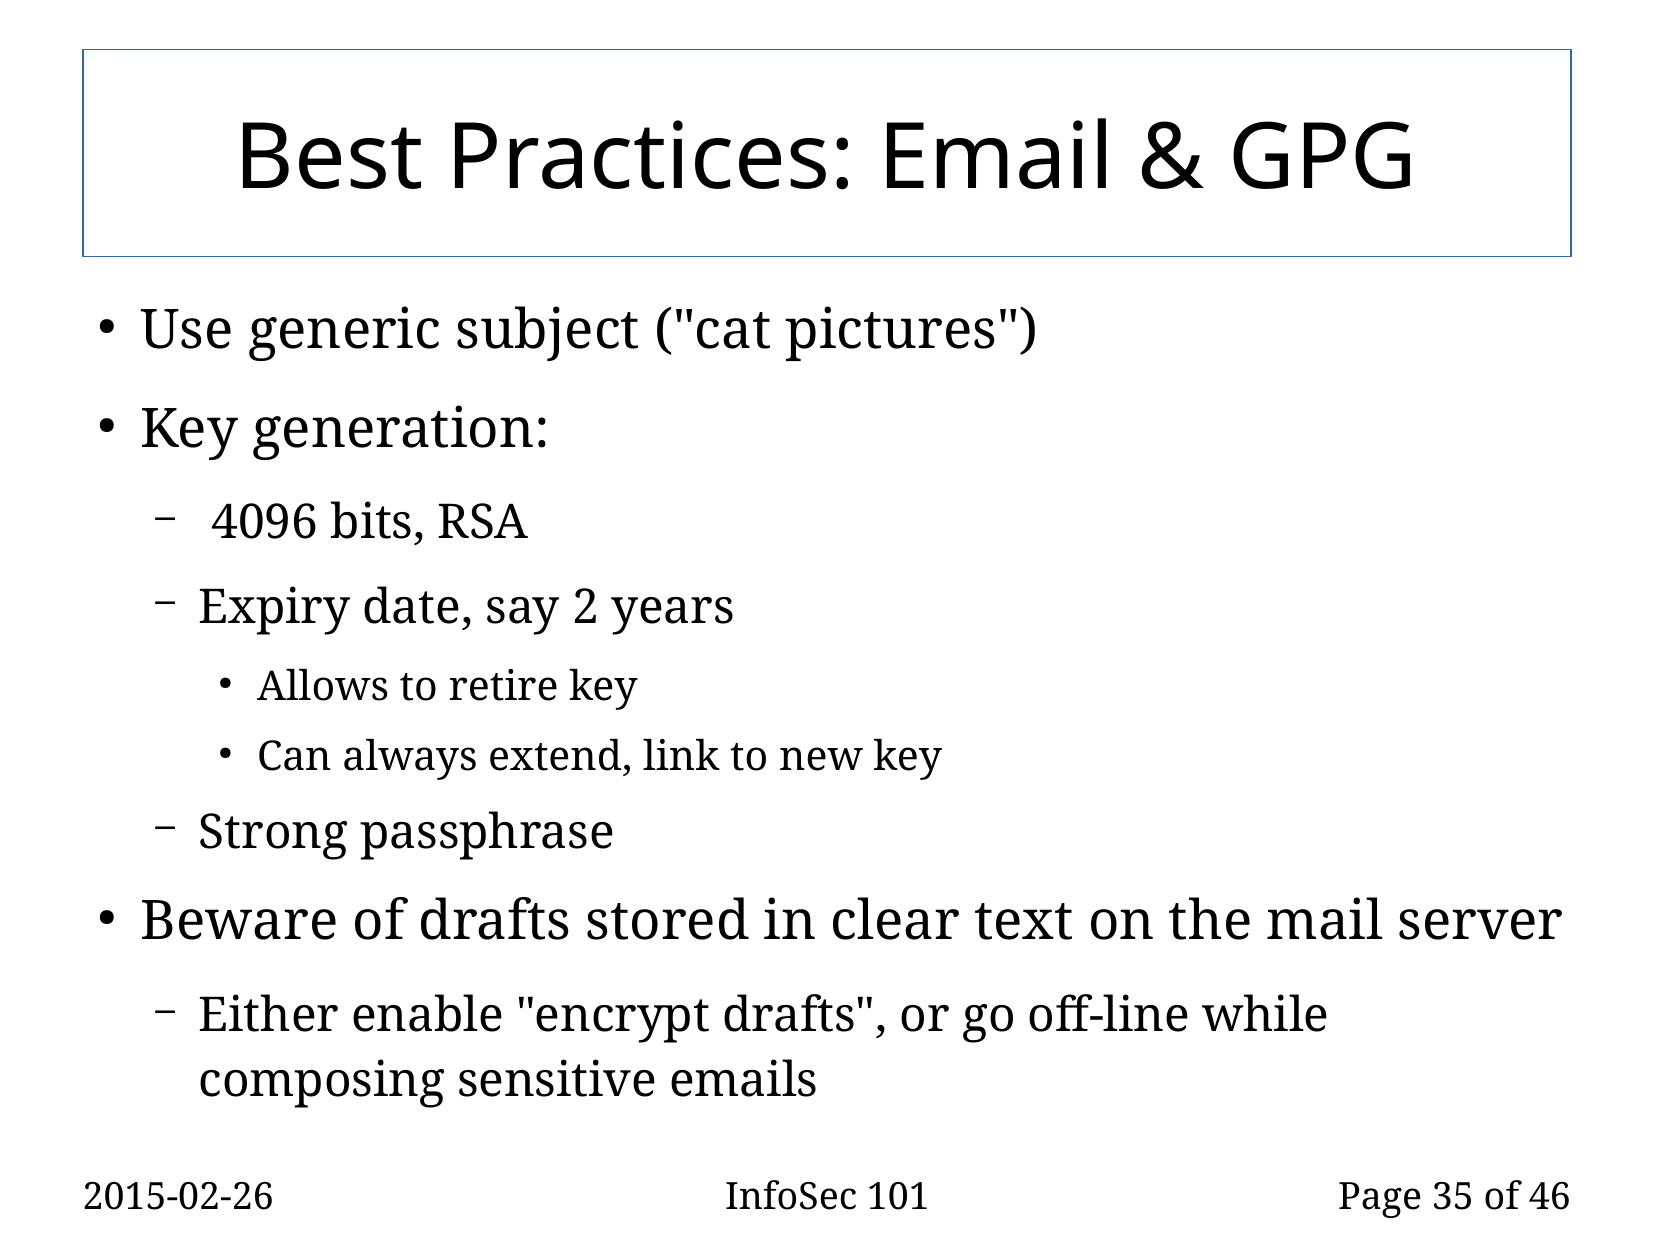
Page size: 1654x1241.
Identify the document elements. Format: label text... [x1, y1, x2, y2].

list Use generic subject ("cat pictures") Key generation: 4096 bits, RSA Expiry date, say 2 years Allows to retire key Can always extend, link to new key Strong passphrase Beware of drafts stored in clear text on the mail server Either enable "encrypt drafts", or go off-line while composing sensitive emails [82, 290, 1571, 1126]
title Best Practices: Email & GPG [82, 49, 1571, 257]
